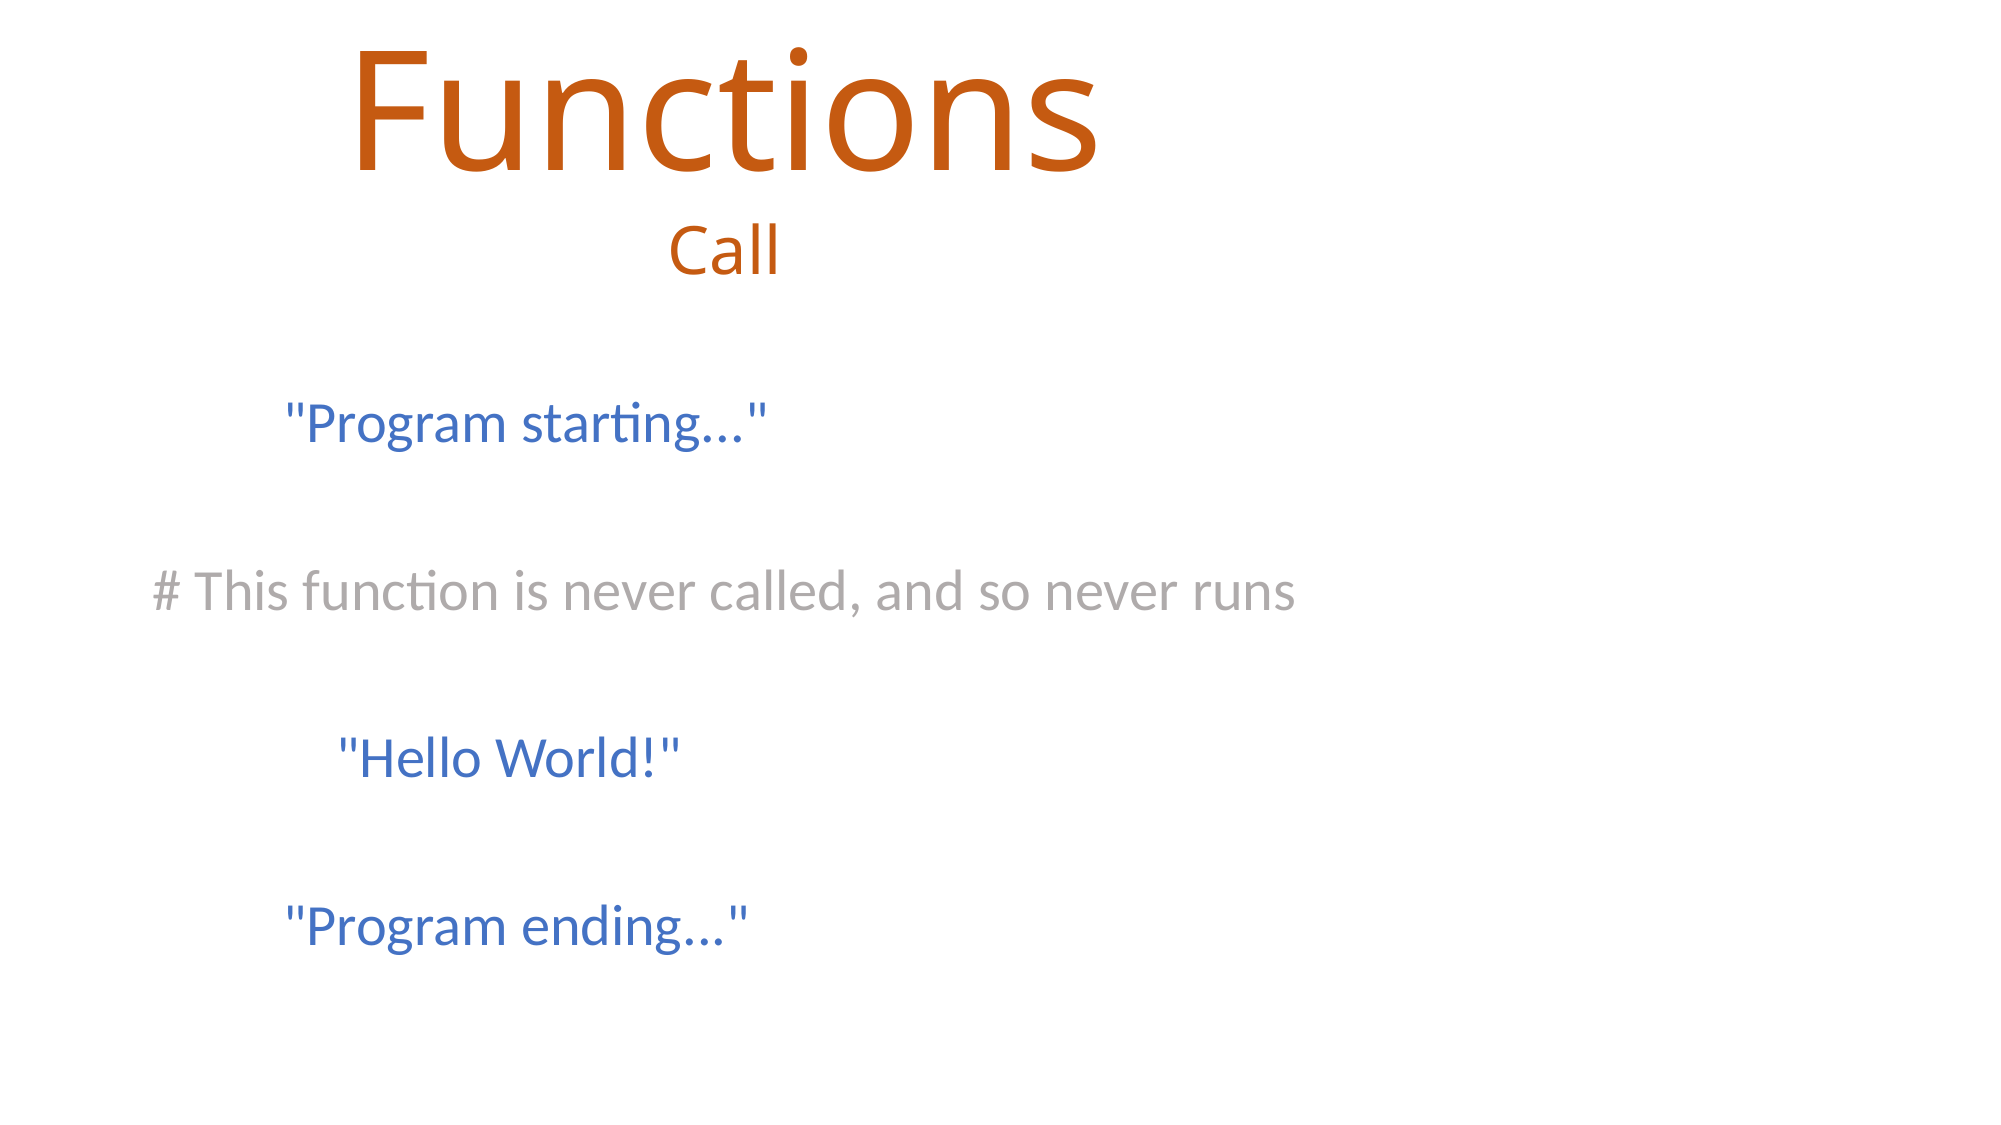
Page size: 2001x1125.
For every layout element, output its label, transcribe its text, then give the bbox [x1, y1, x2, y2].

list Functions Call print("Program starting...") # This function is never called, and so never runs def hello_world(): print("Hello World!") print("Program ending...") [137, 34, 1863, 1088]
